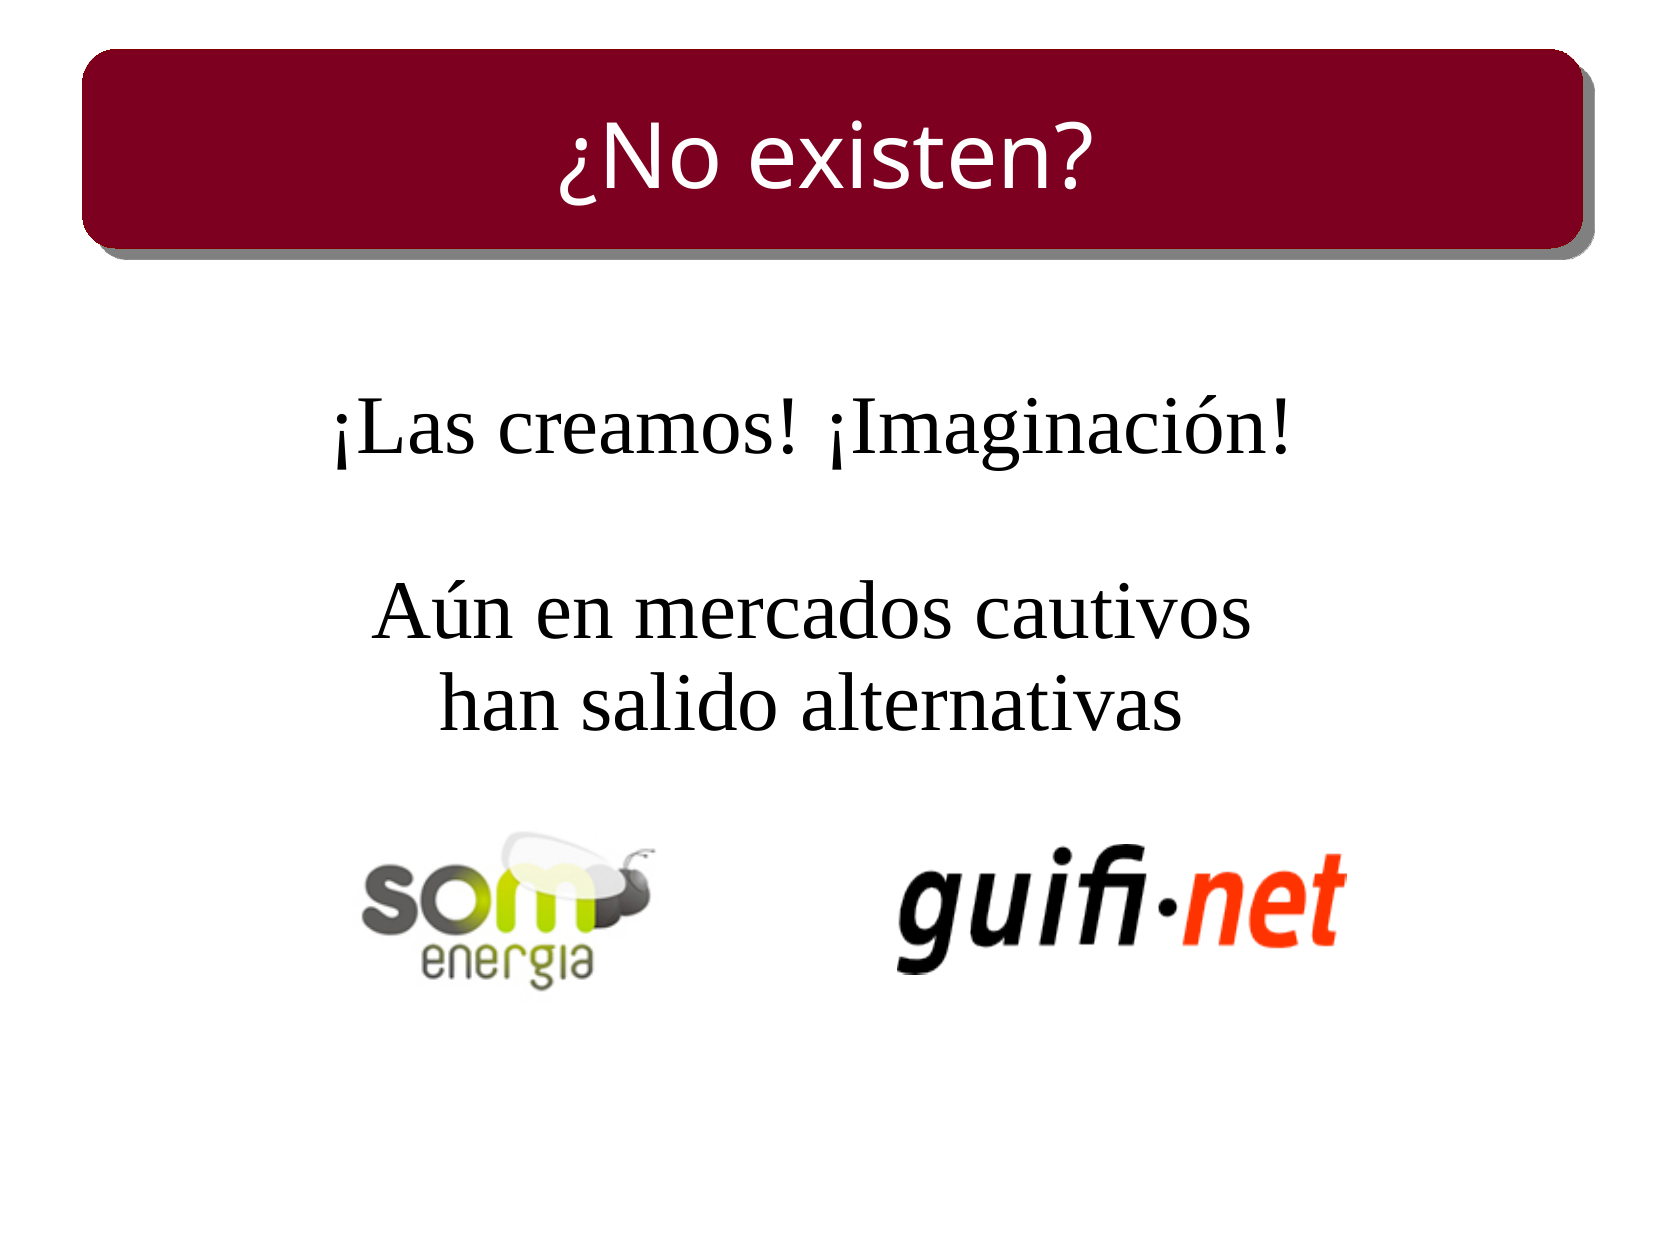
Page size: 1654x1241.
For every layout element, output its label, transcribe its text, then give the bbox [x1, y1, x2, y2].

picture [305, 803, 756, 1028]
title ¿No existen? [82, 49, 1571, 257]
text_box ¡Las creamos! ¡Imaginación! Aún en mercados cautivos han salido alternativas [313, 372, 1312, 756]
picture [897, 844, 1347, 975]
